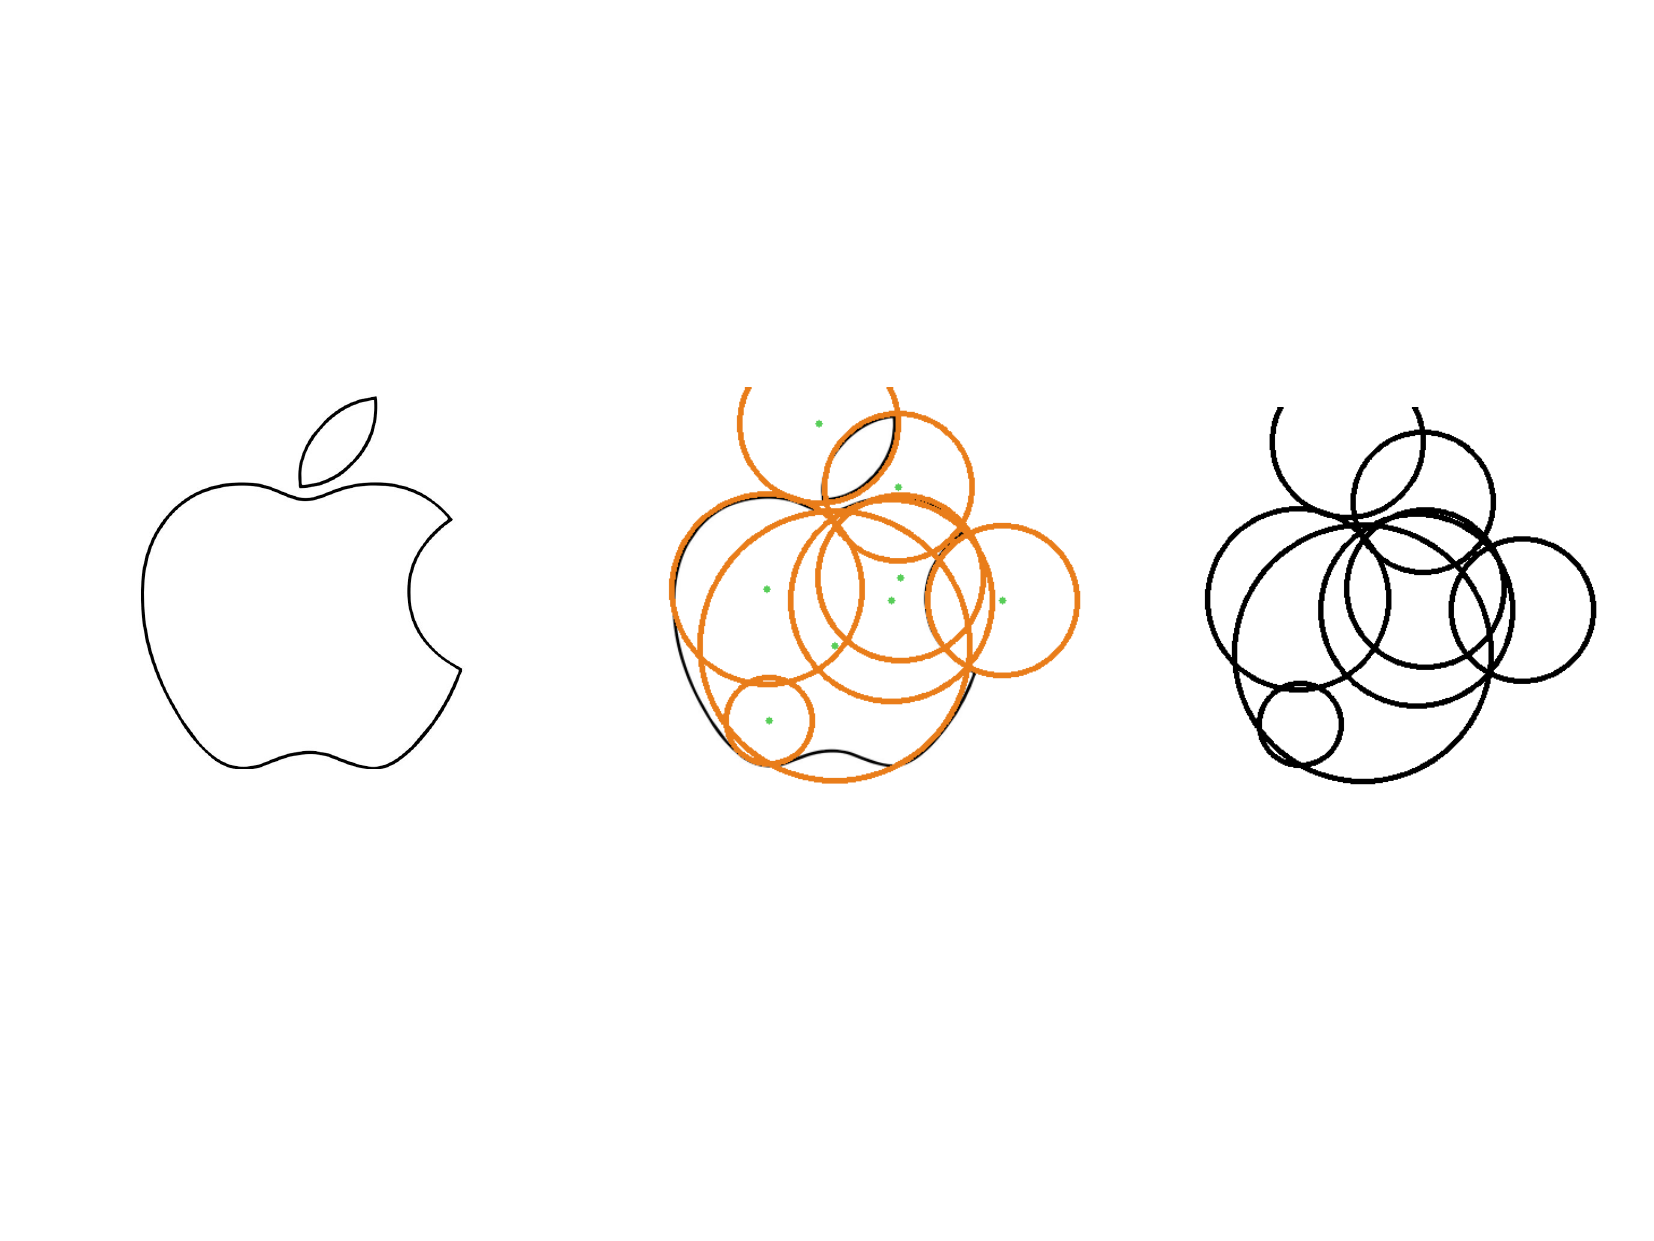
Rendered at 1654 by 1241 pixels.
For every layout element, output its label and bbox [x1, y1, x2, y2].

picture [1167, 407, 1623, 796]
picture [133, 393, 467, 769]
picture [657, 387, 1093, 796]
